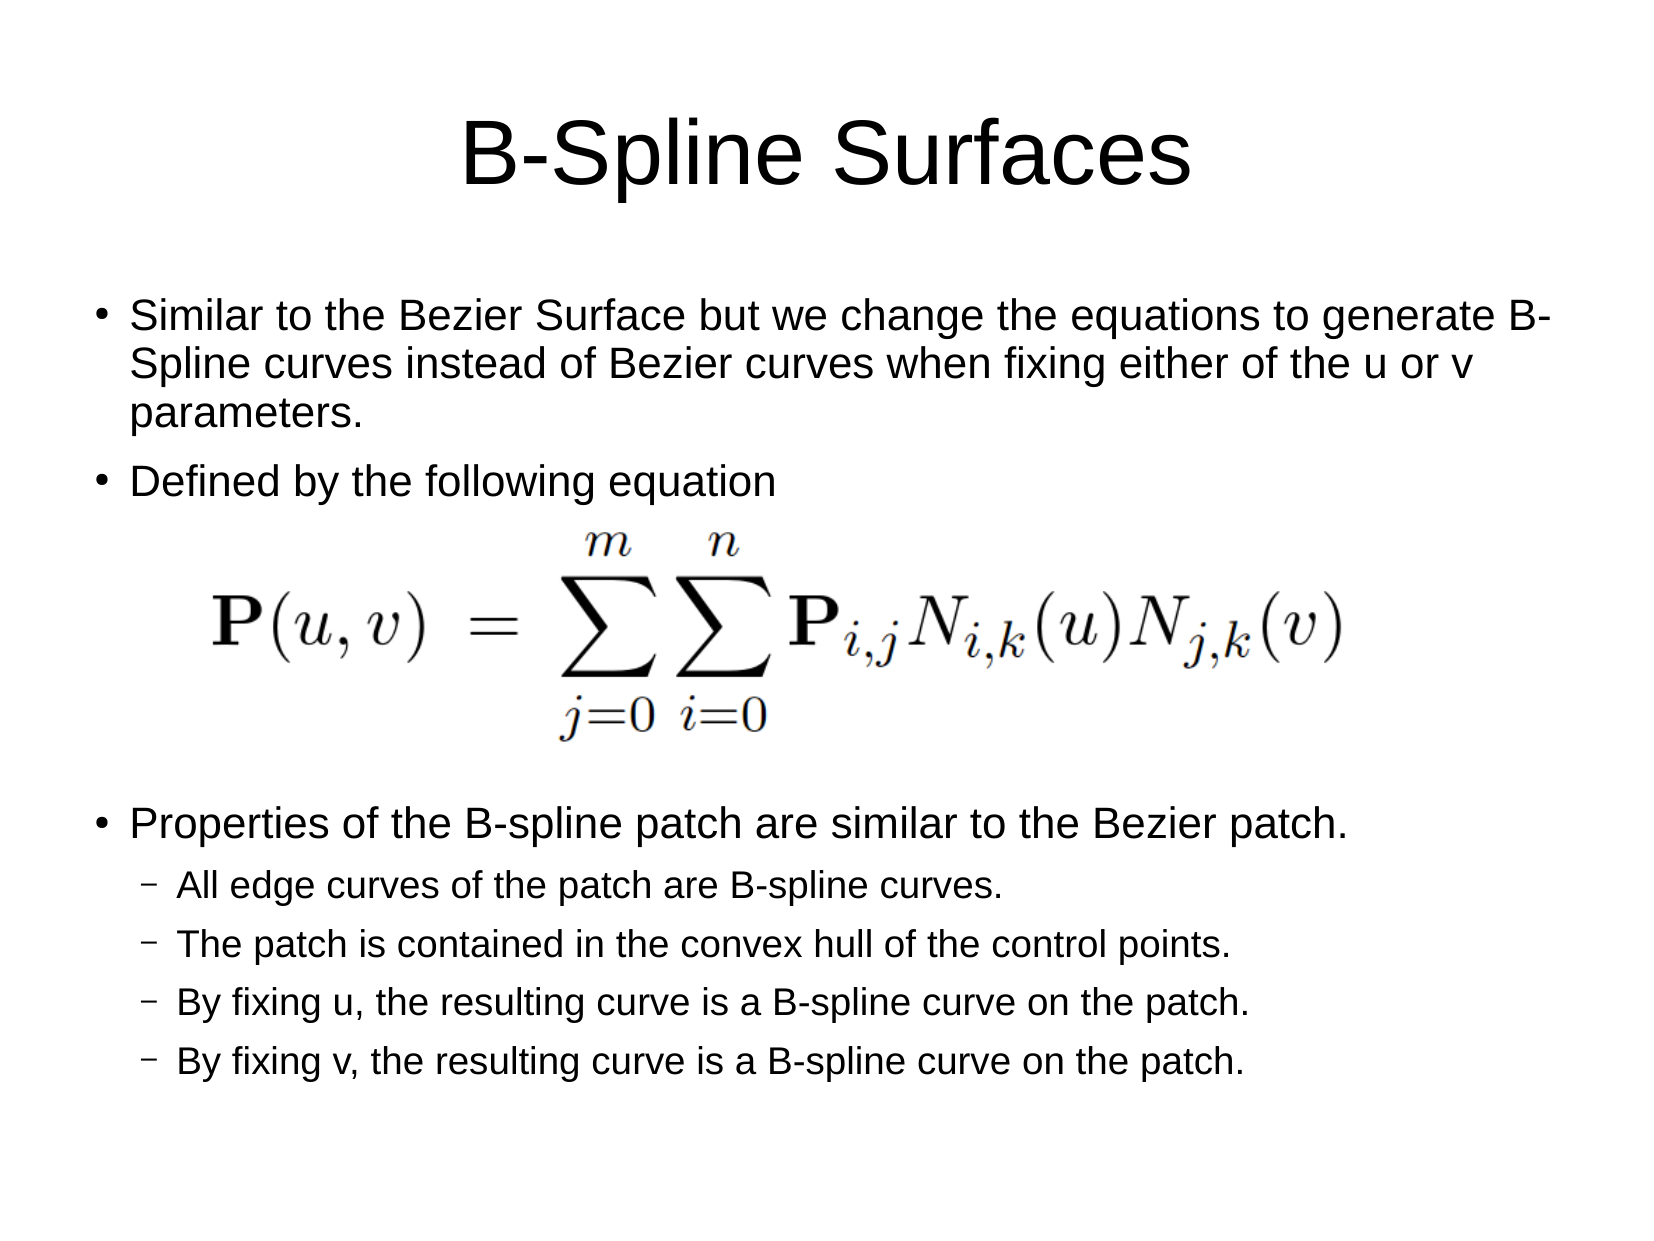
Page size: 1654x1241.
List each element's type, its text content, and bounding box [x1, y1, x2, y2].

list Similar to the Bezier Surface but we change the equations to generate B-Spline curves instead of Bezier curves when fixing either of the u or v parameters. Defined by the following equation Properties of the B-spline patch are similar to the Bezier patch. All edge curves of the patch are B-spline curves. The patch is contained in the convex hull of the control points. By fixing u, the resulting curve is a B-spline curve on the patch. By fixing v, the resulting curve is a B-spline curve on the patch. [82, 290, 1571, 1096]
title B-Spline Surfaces [82, 49, 1571, 257]
picture [195, 524, 1351, 767]
